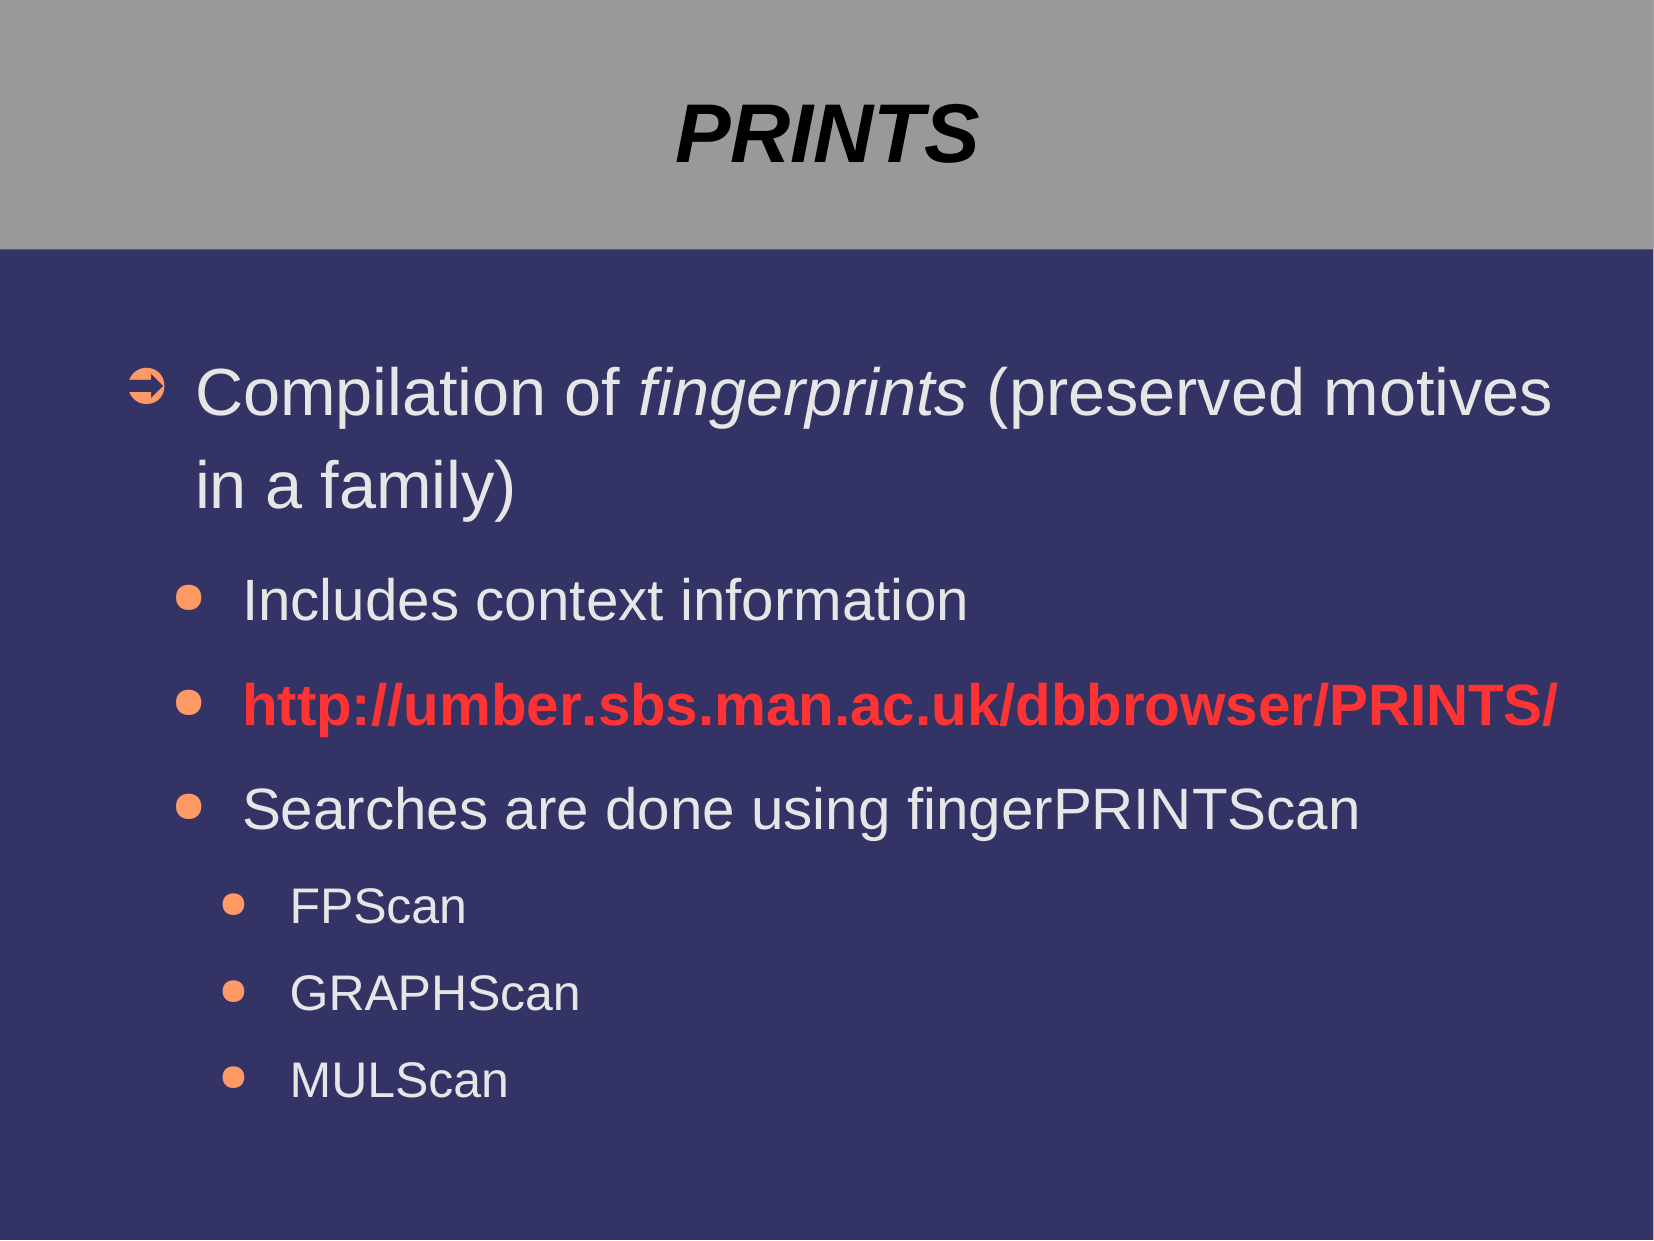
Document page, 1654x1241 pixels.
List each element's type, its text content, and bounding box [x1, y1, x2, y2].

title PRINTS [121, 19, 1534, 227]
list Compilation of fingerprints (preserved motives in a family) Includes context information http://umber.sbs.man.ac.uk/dbbrowser/PRINTS/ Searches are done using fingerPRINTScan FPScan GRAPHScan MULScan [112, 337, 1561, 1156]
